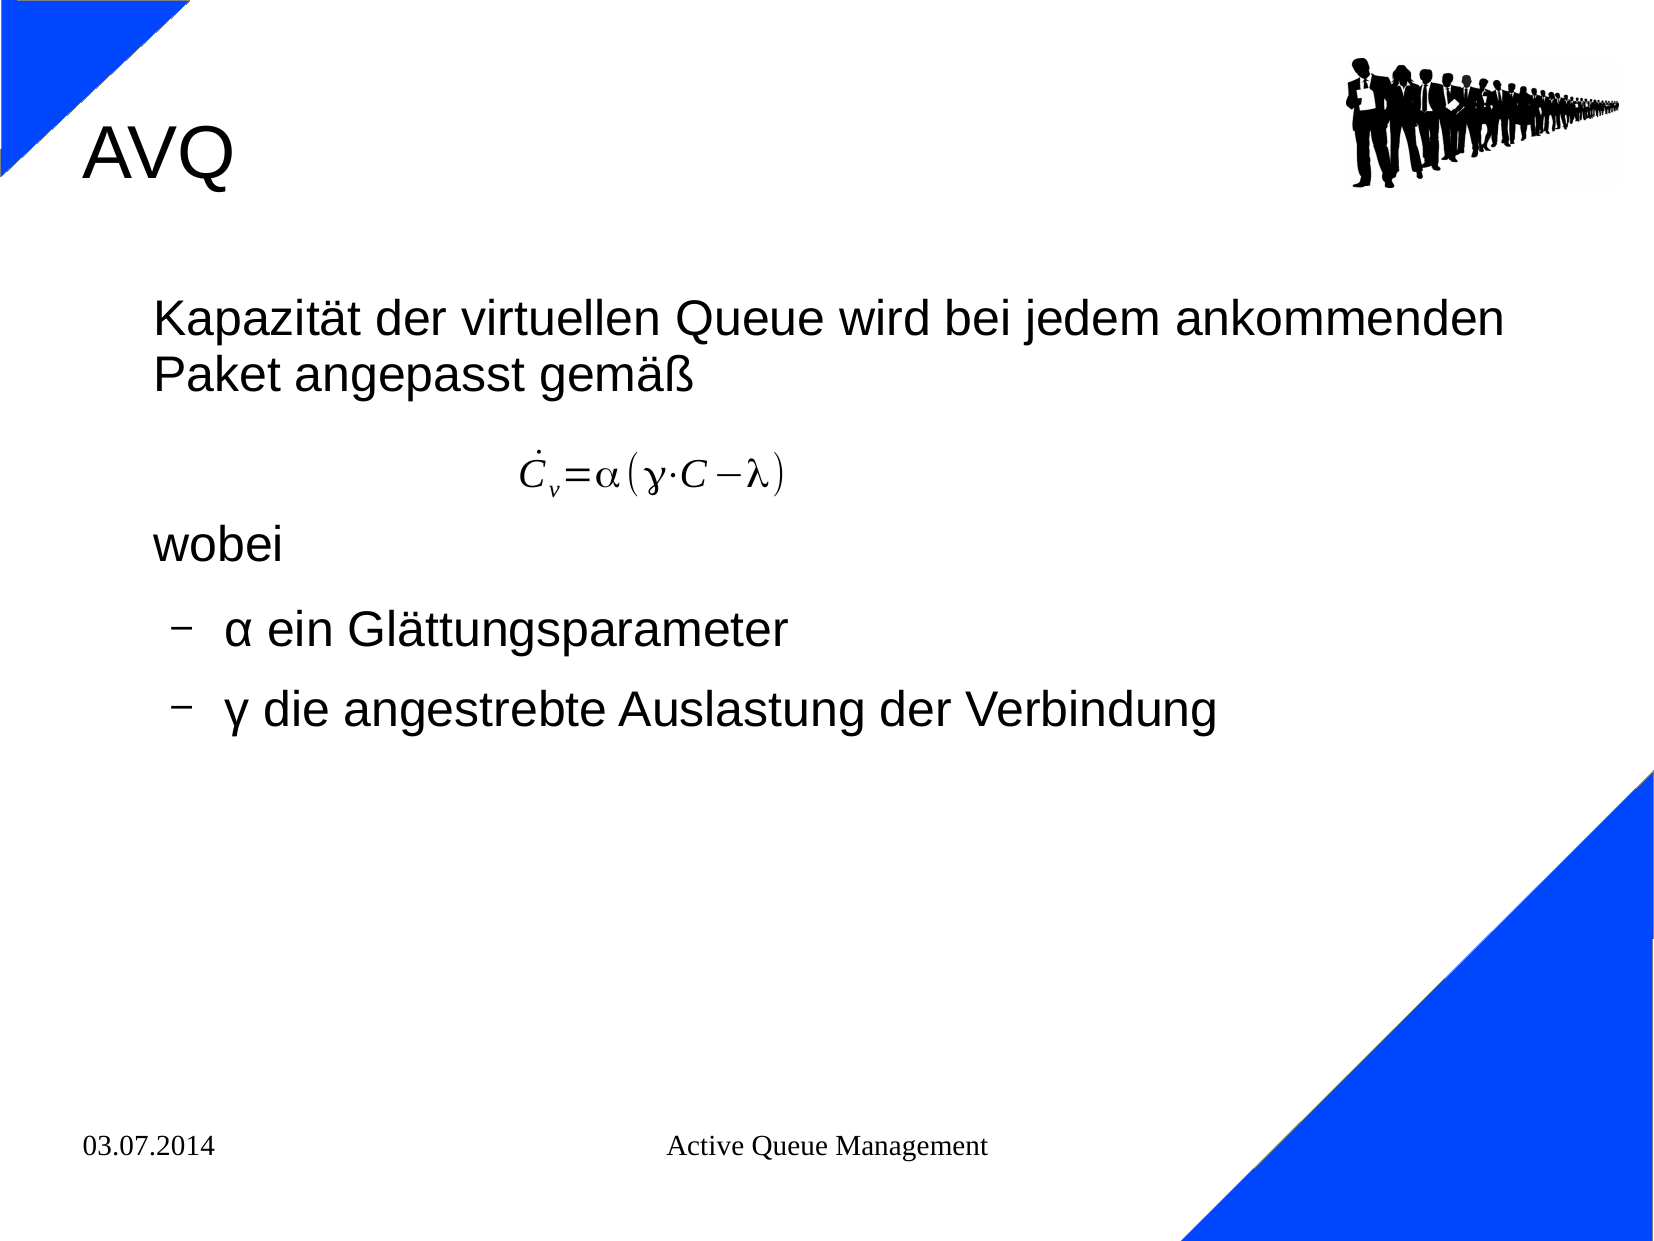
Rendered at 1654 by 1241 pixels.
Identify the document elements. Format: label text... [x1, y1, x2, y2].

picture [1346, 58, 1619, 188]
chart [507, 448, 797, 503]
title AVQ [82, 49, 1571, 257]
text_box [1180, 770, 1654, 1241]
text_box [0, 0, 190, 177]
list Kapazität der virtuellen Queue wird bei jedem ankommenden Paket angepasst gemäß wobei α ein Glättungsparameter γ die angestrebte Auslastung der Verbindung [82, 290, 1571, 1109]
